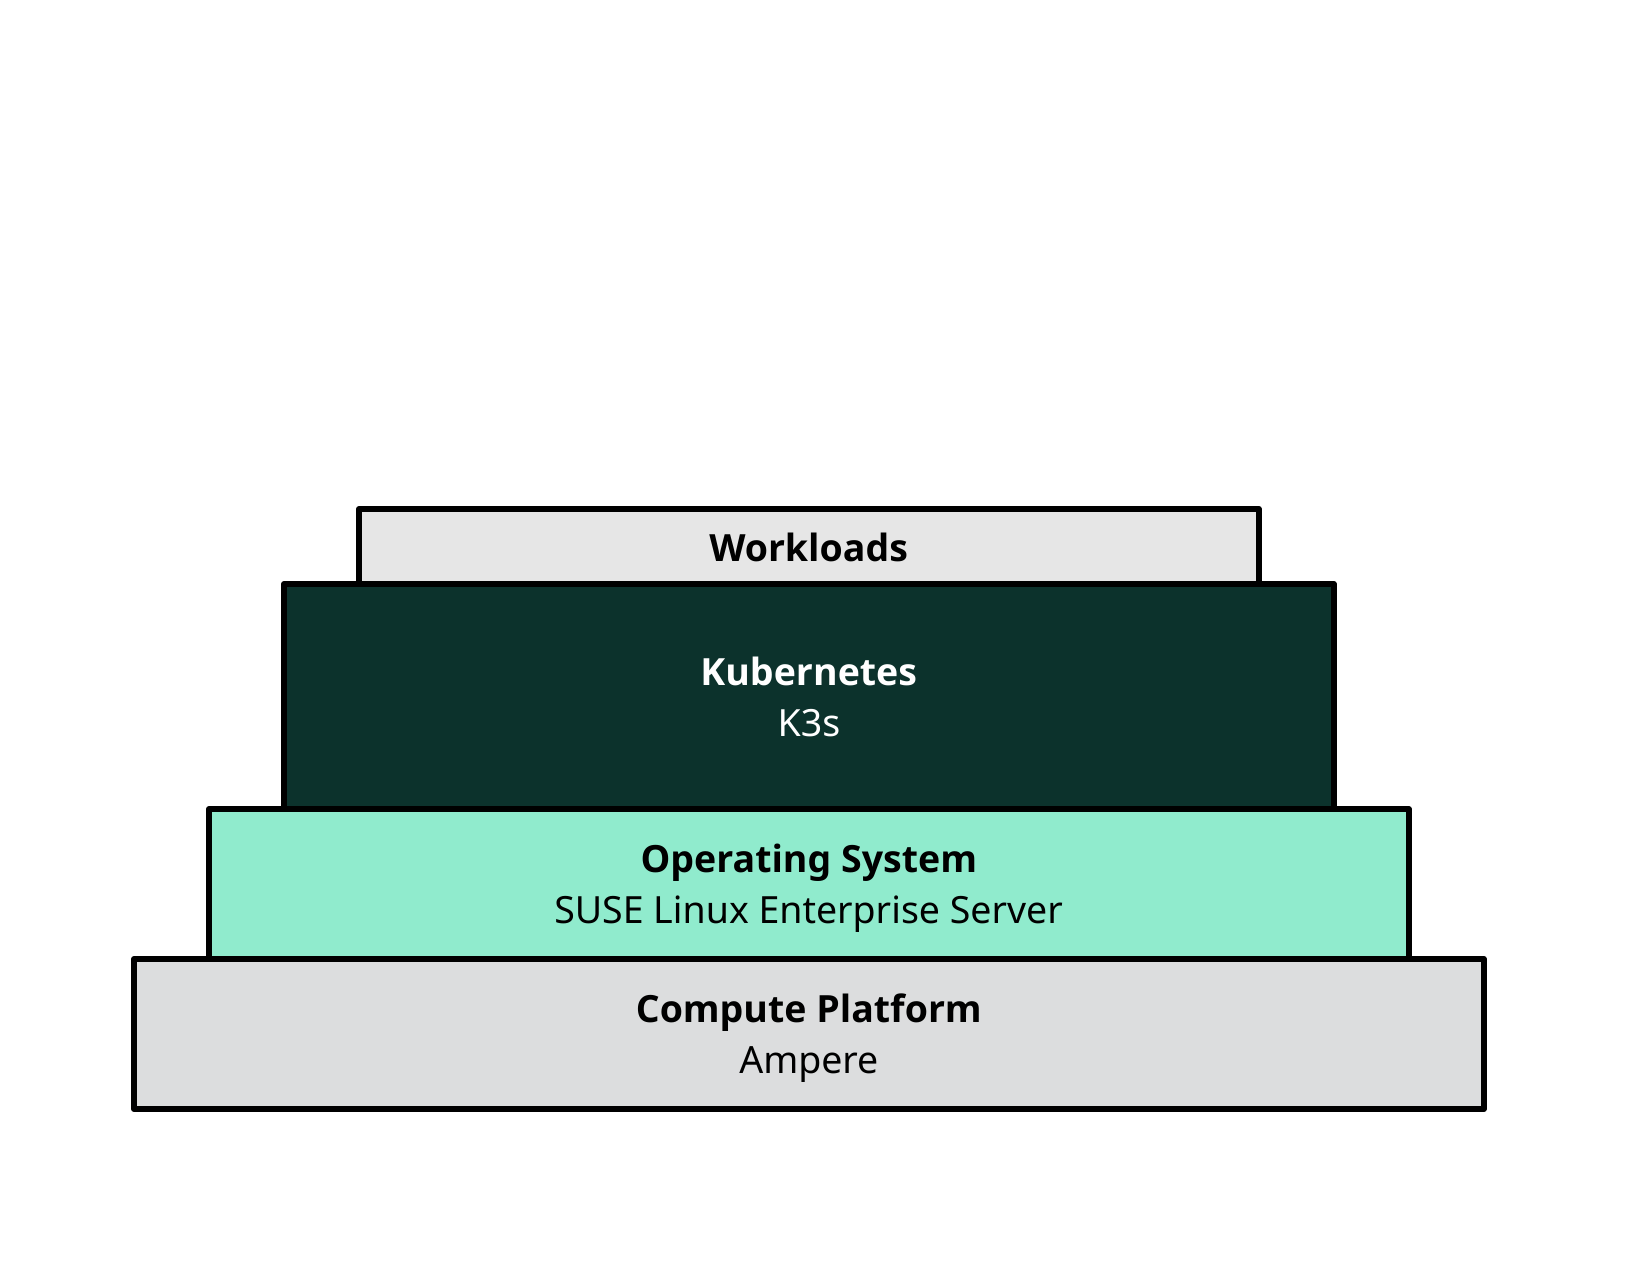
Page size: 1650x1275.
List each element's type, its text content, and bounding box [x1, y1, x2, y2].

text_box Operating System SUSE Linux Enterprise Server [208, 809, 1409, 960]
text_box Compute Platform Ampere [133, 958, 1484, 1109]
text_box Kubernetes K3s [283, 583, 1334, 809]
text_box Workloads [358, 508, 1259, 584]
